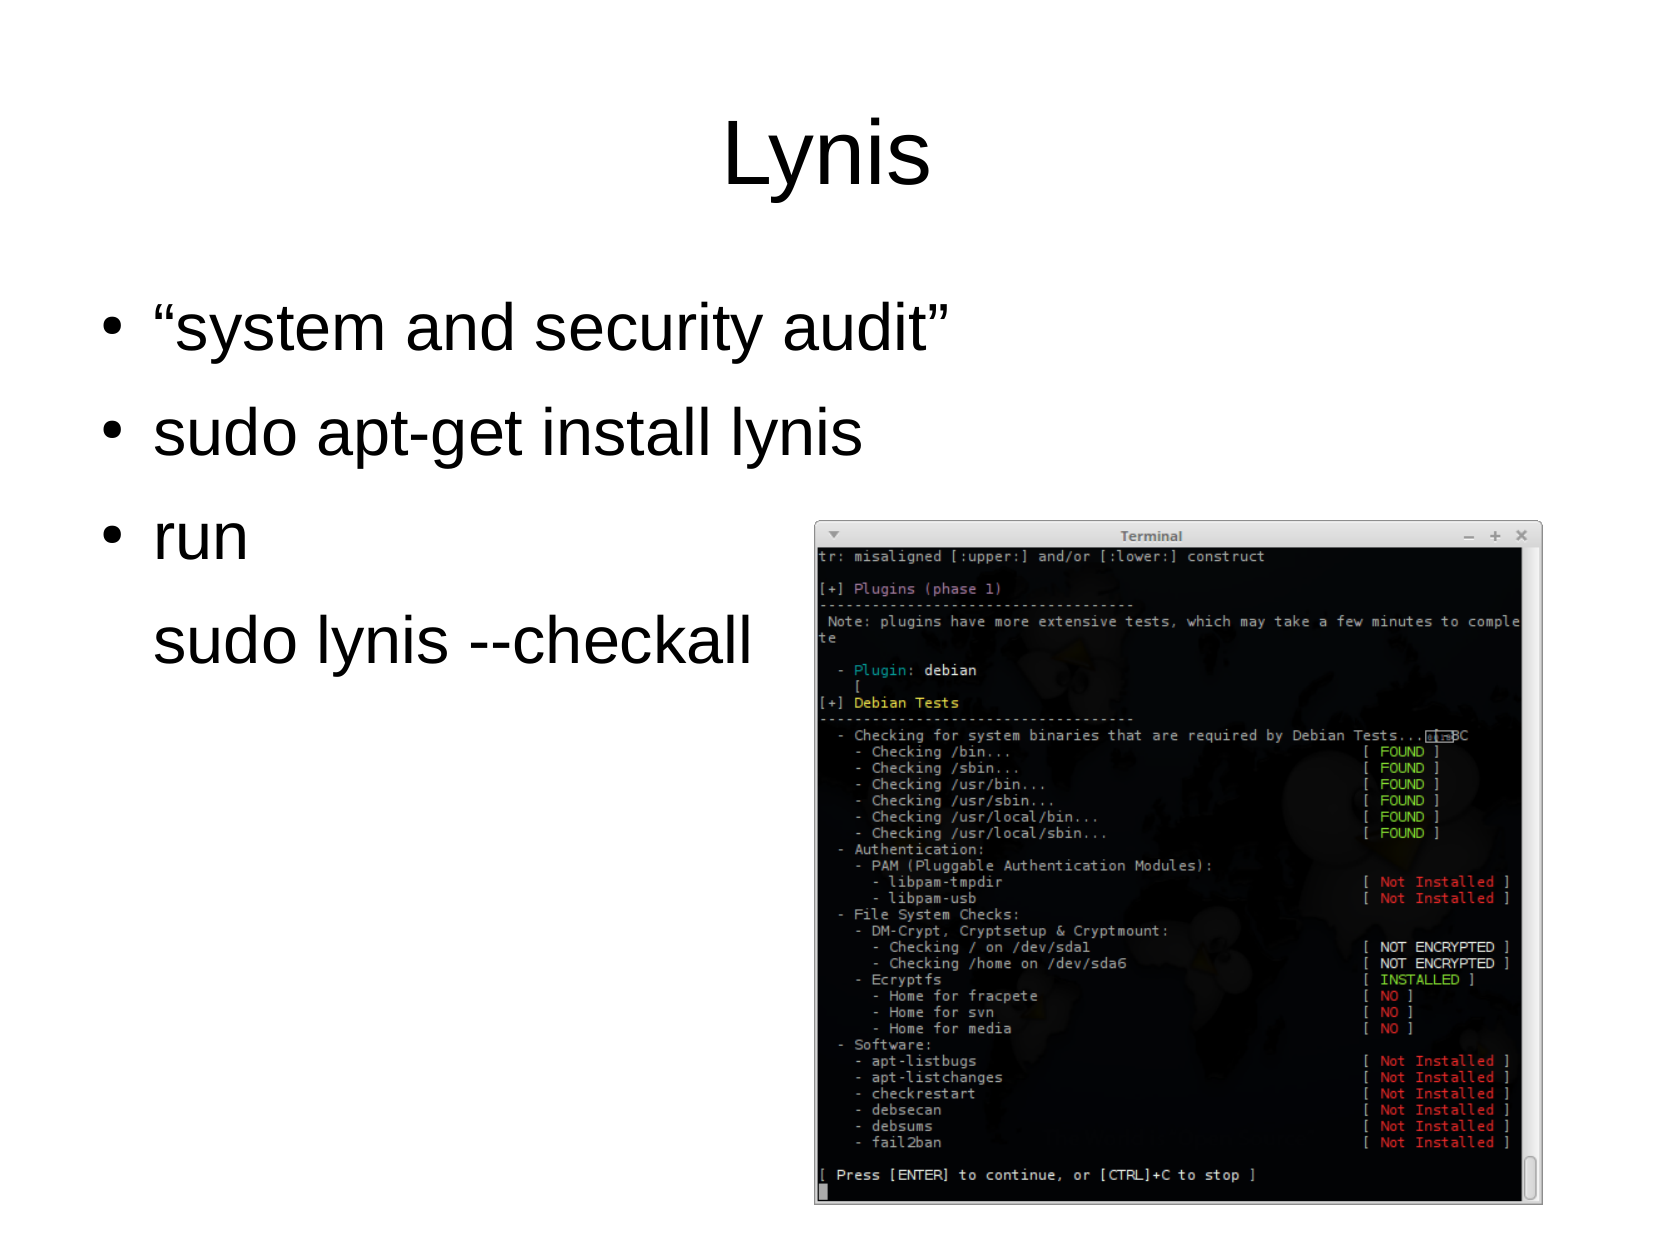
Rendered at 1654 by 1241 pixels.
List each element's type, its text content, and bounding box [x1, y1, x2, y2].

picture [814, 520, 1543, 1205]
list “system and security audit” sudo apt-get install lynis run sudo lynis --checkall [82, 290, 1571, 1010]
title Lynis [82, 49, 1571, 257]
